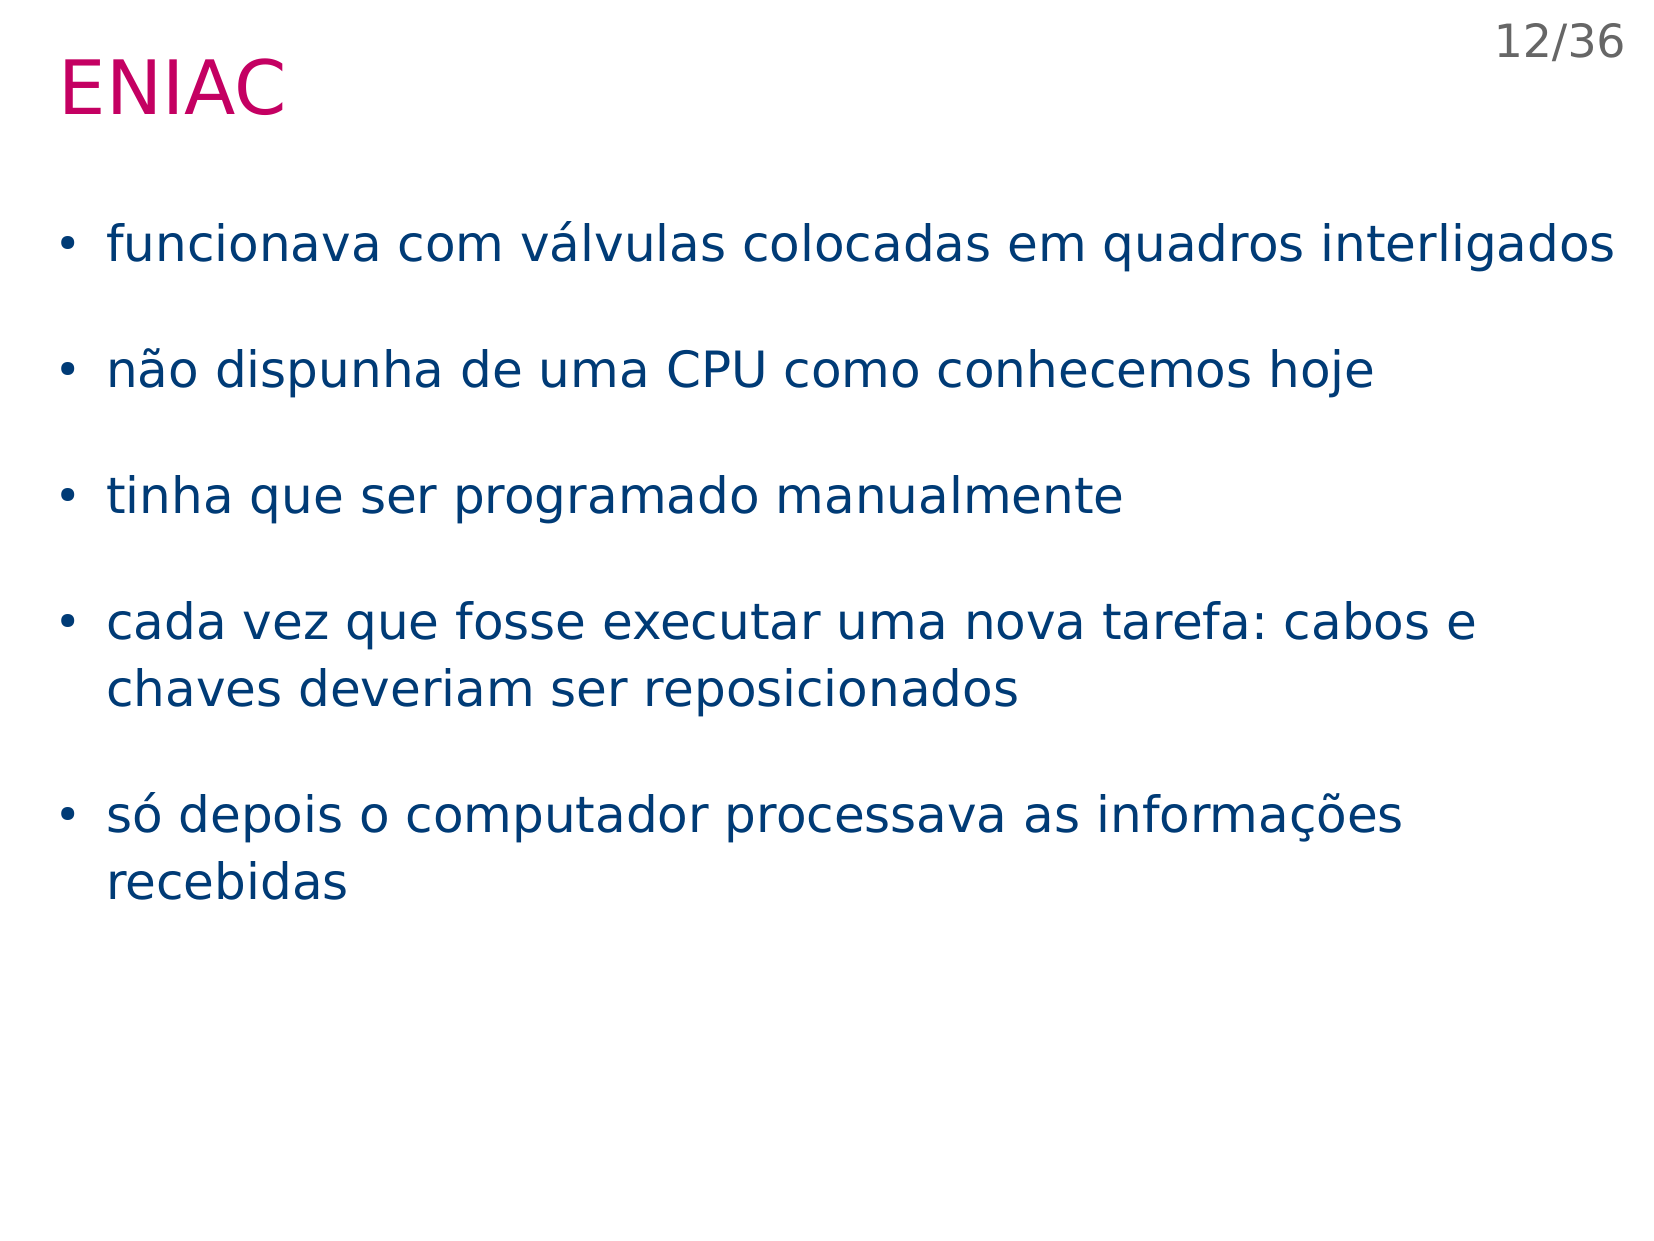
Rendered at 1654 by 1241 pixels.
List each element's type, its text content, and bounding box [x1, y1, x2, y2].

list funcionava com válvulas colocadas em quadros interligados não dispunha de uma CPU como conhecemos hoje tinha que ser programado manualmente cada vez que fosse executar uma nova tarefa: cabos e chaves deveriam ser reposicionados só depois o computador processava as informações recebidas [59, 206, 1625, 1211]
title ENIAC [59, 29, 1625, 148]
